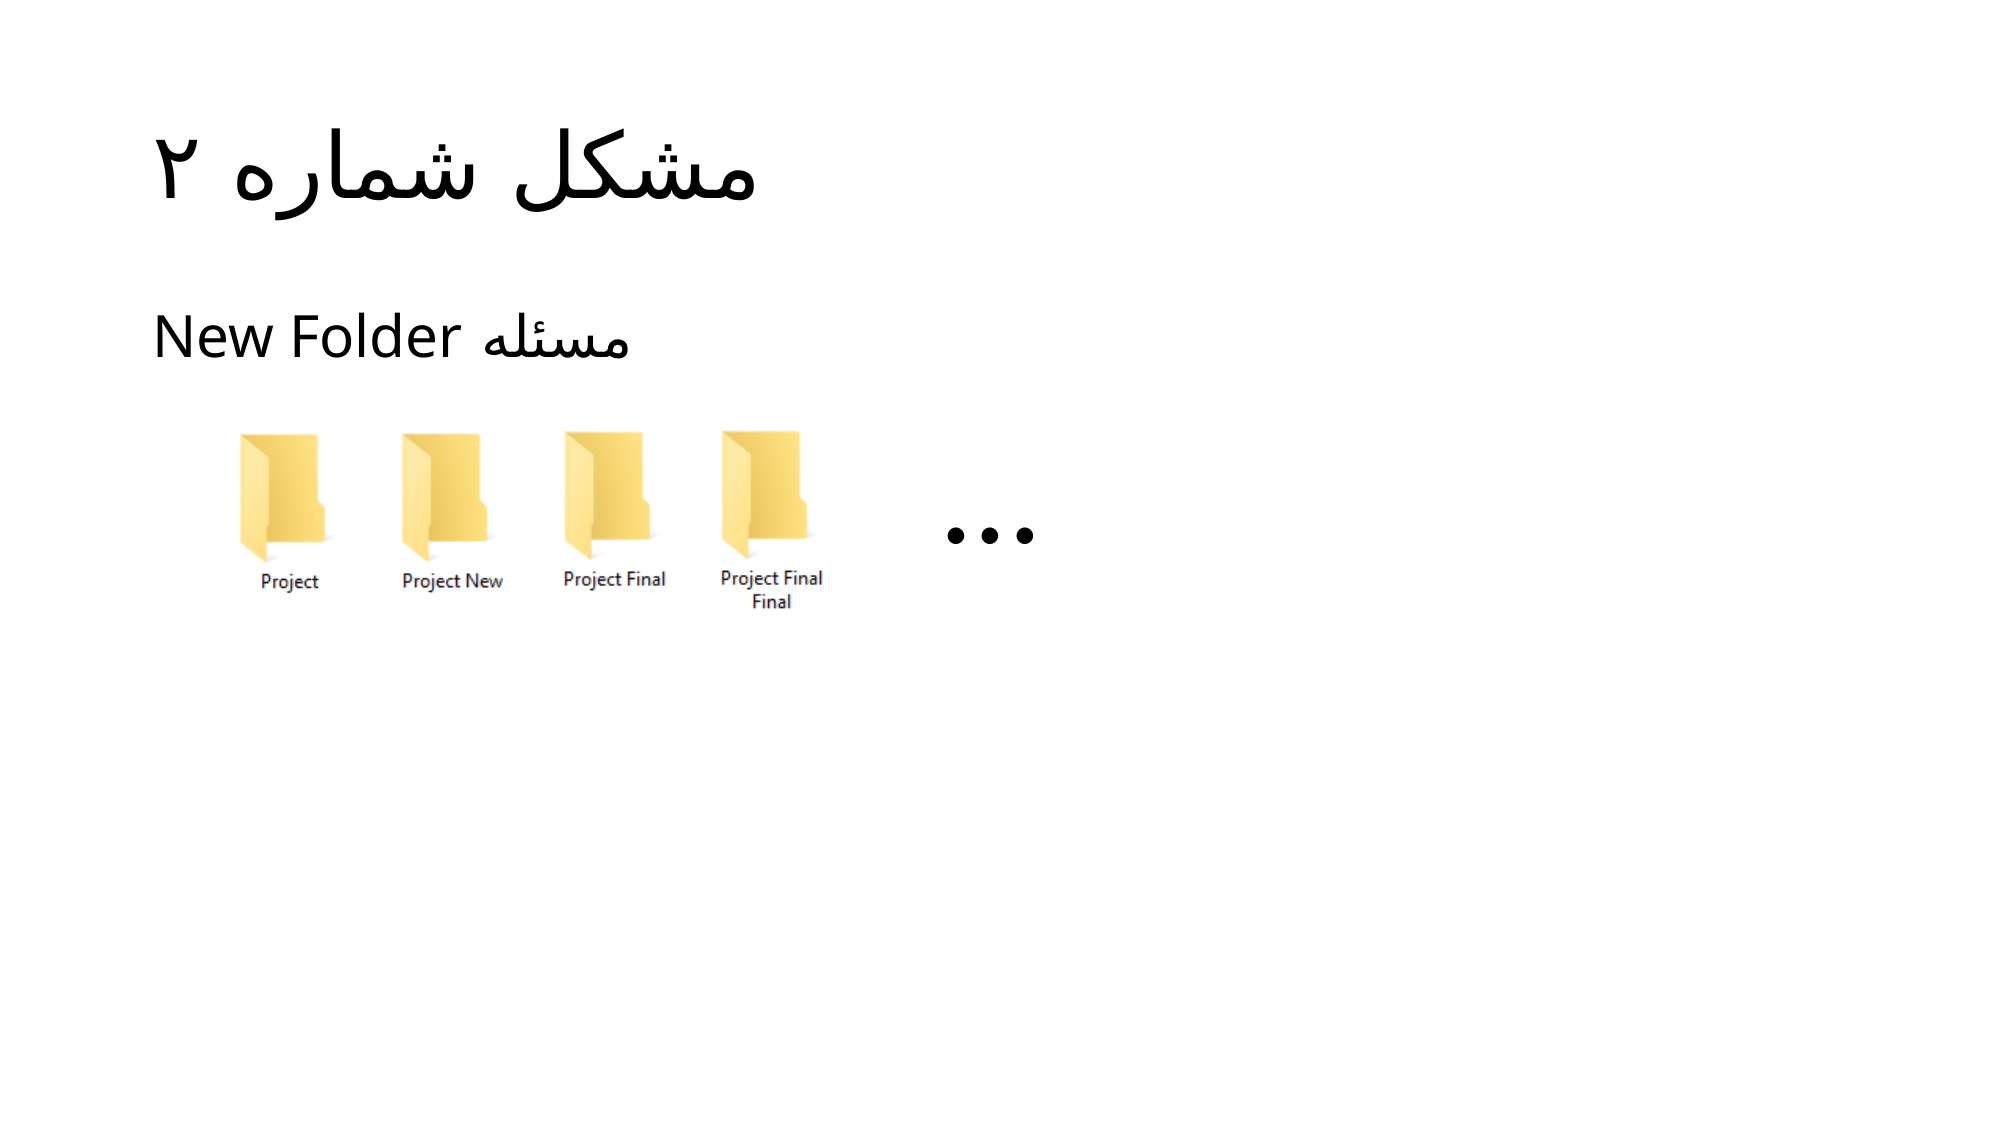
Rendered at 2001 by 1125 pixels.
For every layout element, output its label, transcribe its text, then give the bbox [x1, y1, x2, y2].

title مشکل شماره ۲ [137, 59, 1863, 278]
picture [211, 416, 845, 629]
list مسئله New Folder [137, 299, 1863, 1014]
text_box … [928, 398, 1055, 581]
